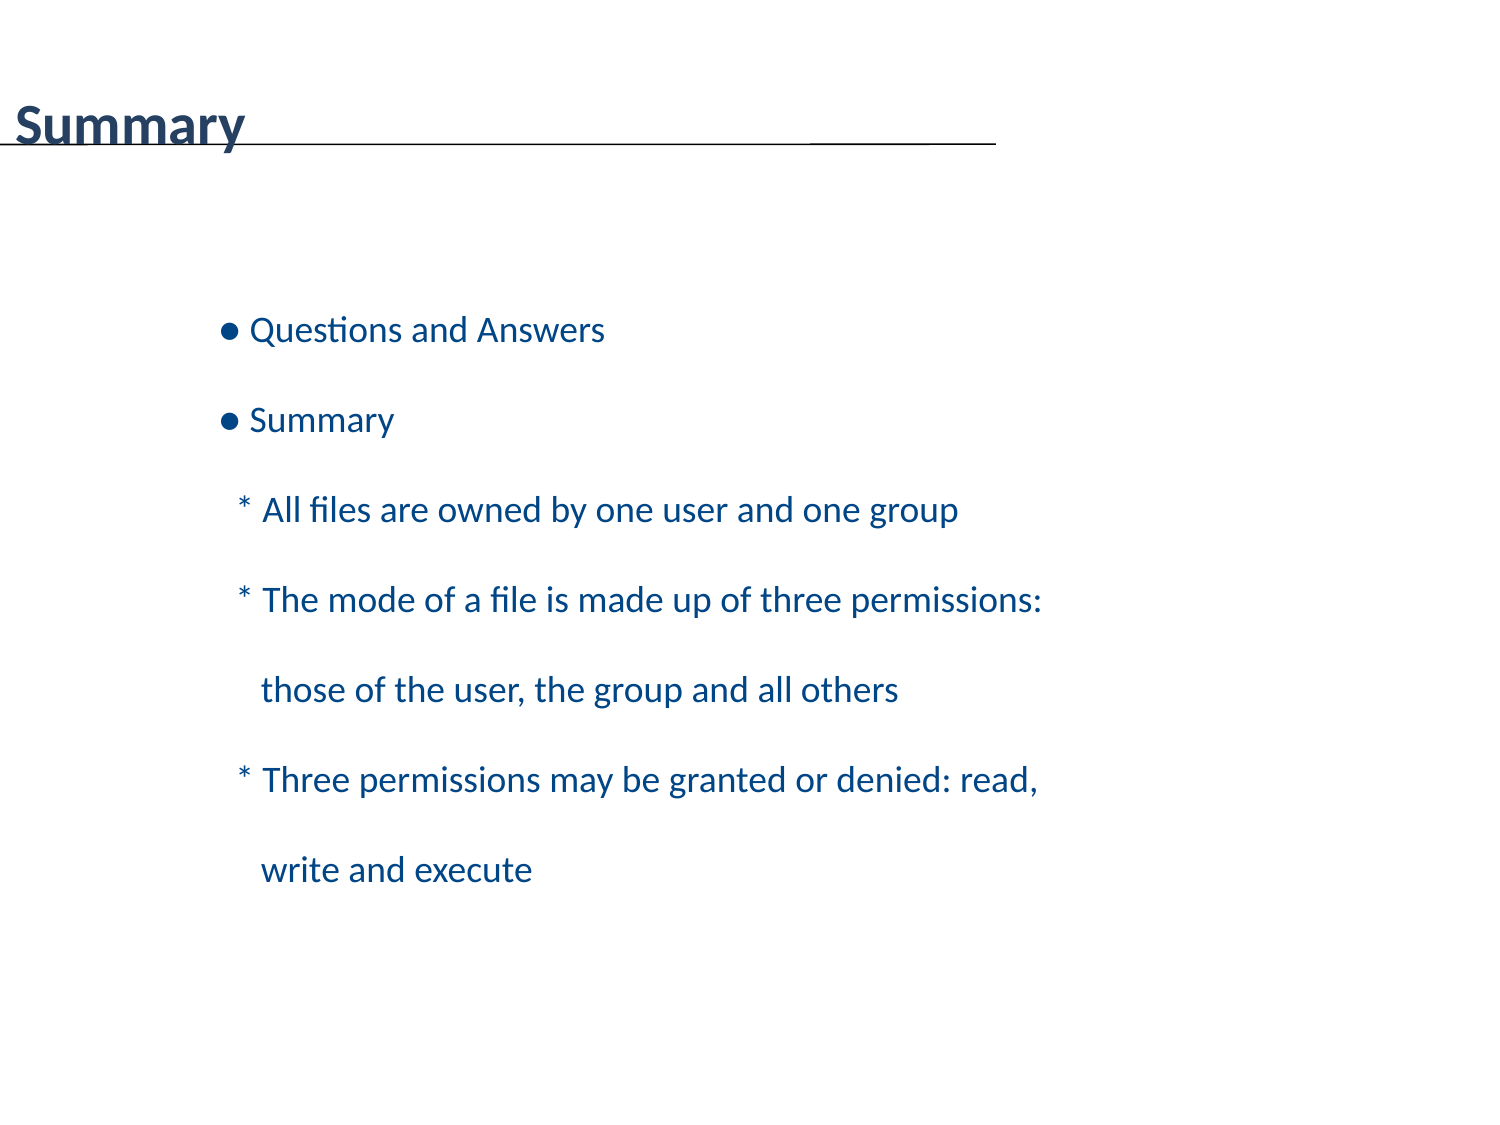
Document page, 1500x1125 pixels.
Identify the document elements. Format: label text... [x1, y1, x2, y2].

text_box ● Questions and Answers ● Summary * All files are owned by one user and one group * The mode of a file is made up of three permissions: those of the user, the group and all others * Three permissions may be granted or denied: read, write and execute [203, 252, 1327, 898]
text_box Summary [0, 79, 1051, 165]
